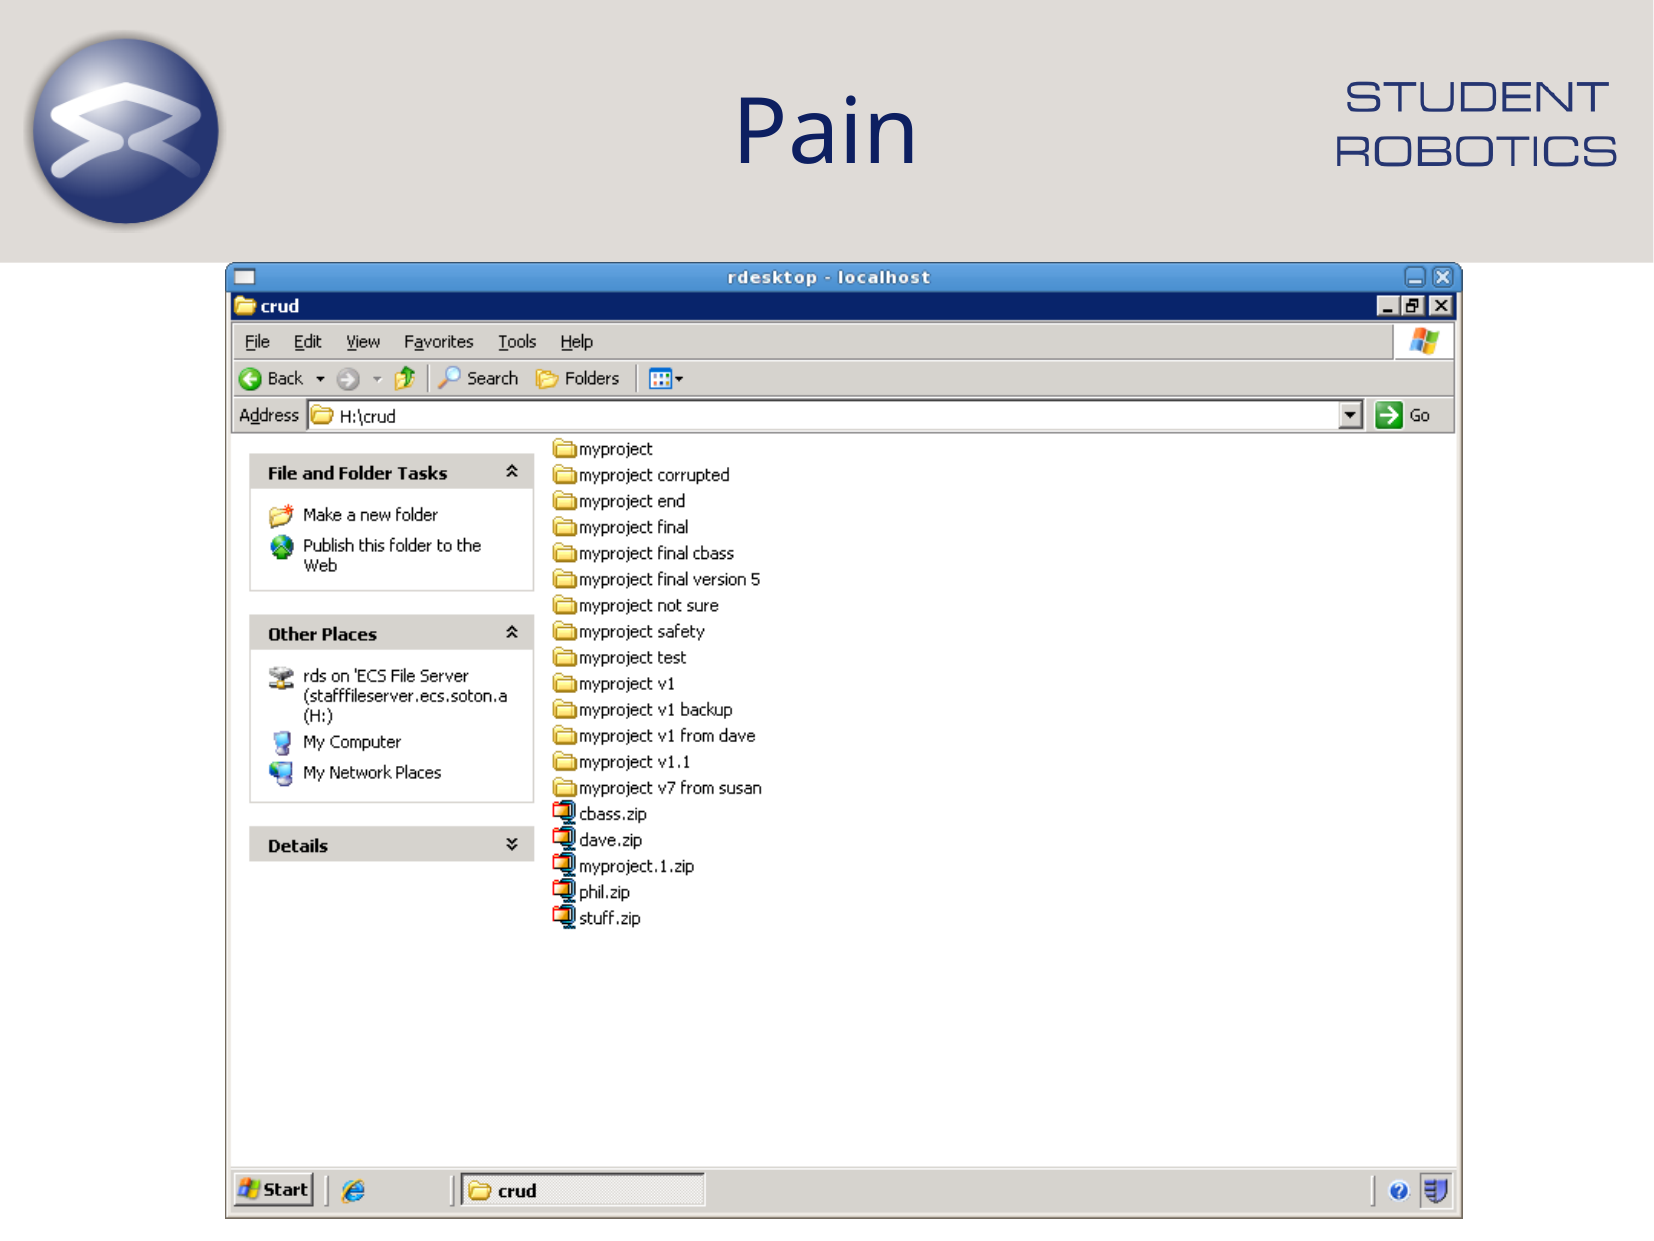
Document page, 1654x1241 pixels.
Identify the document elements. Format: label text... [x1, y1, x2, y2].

title Pain [82, 7, 1571, 250]
picture [9, 19, 82, 245]
picture [1571, 68, 1633, 174]
picture [225, 262, 1463, 1219]
